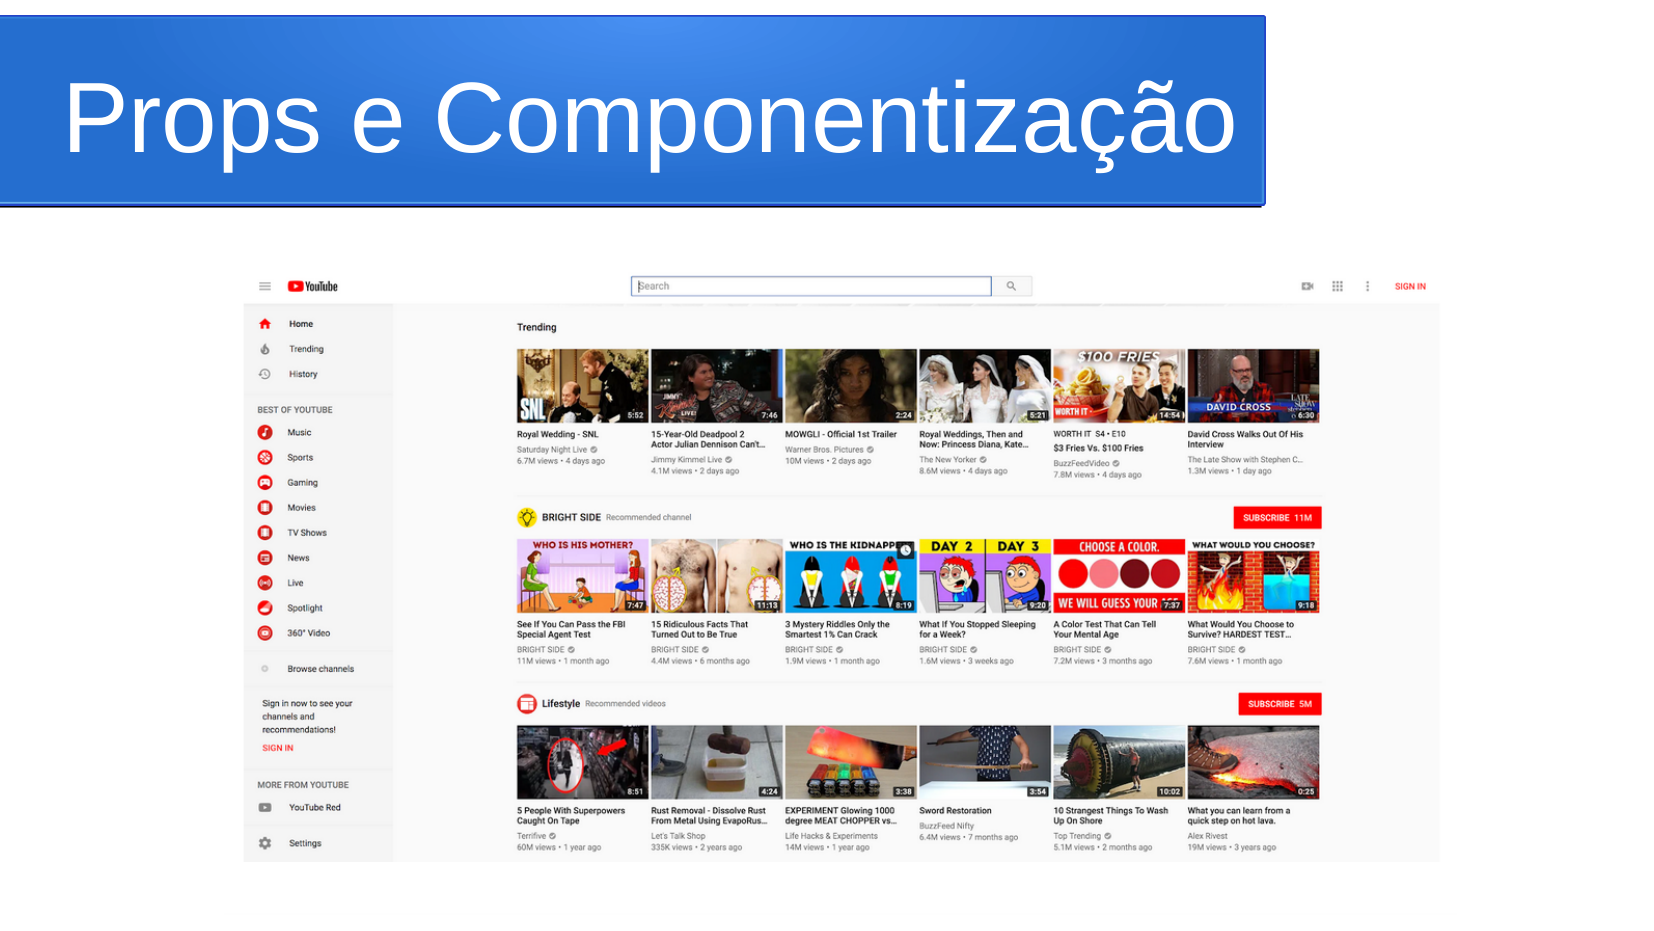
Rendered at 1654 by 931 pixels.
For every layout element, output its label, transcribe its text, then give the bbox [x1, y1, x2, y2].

picture [224, 219, 1457, 916]
text_box Props e Componentização [47, 44, 1258, 180]
picture [0, 13, 1269, 211]
